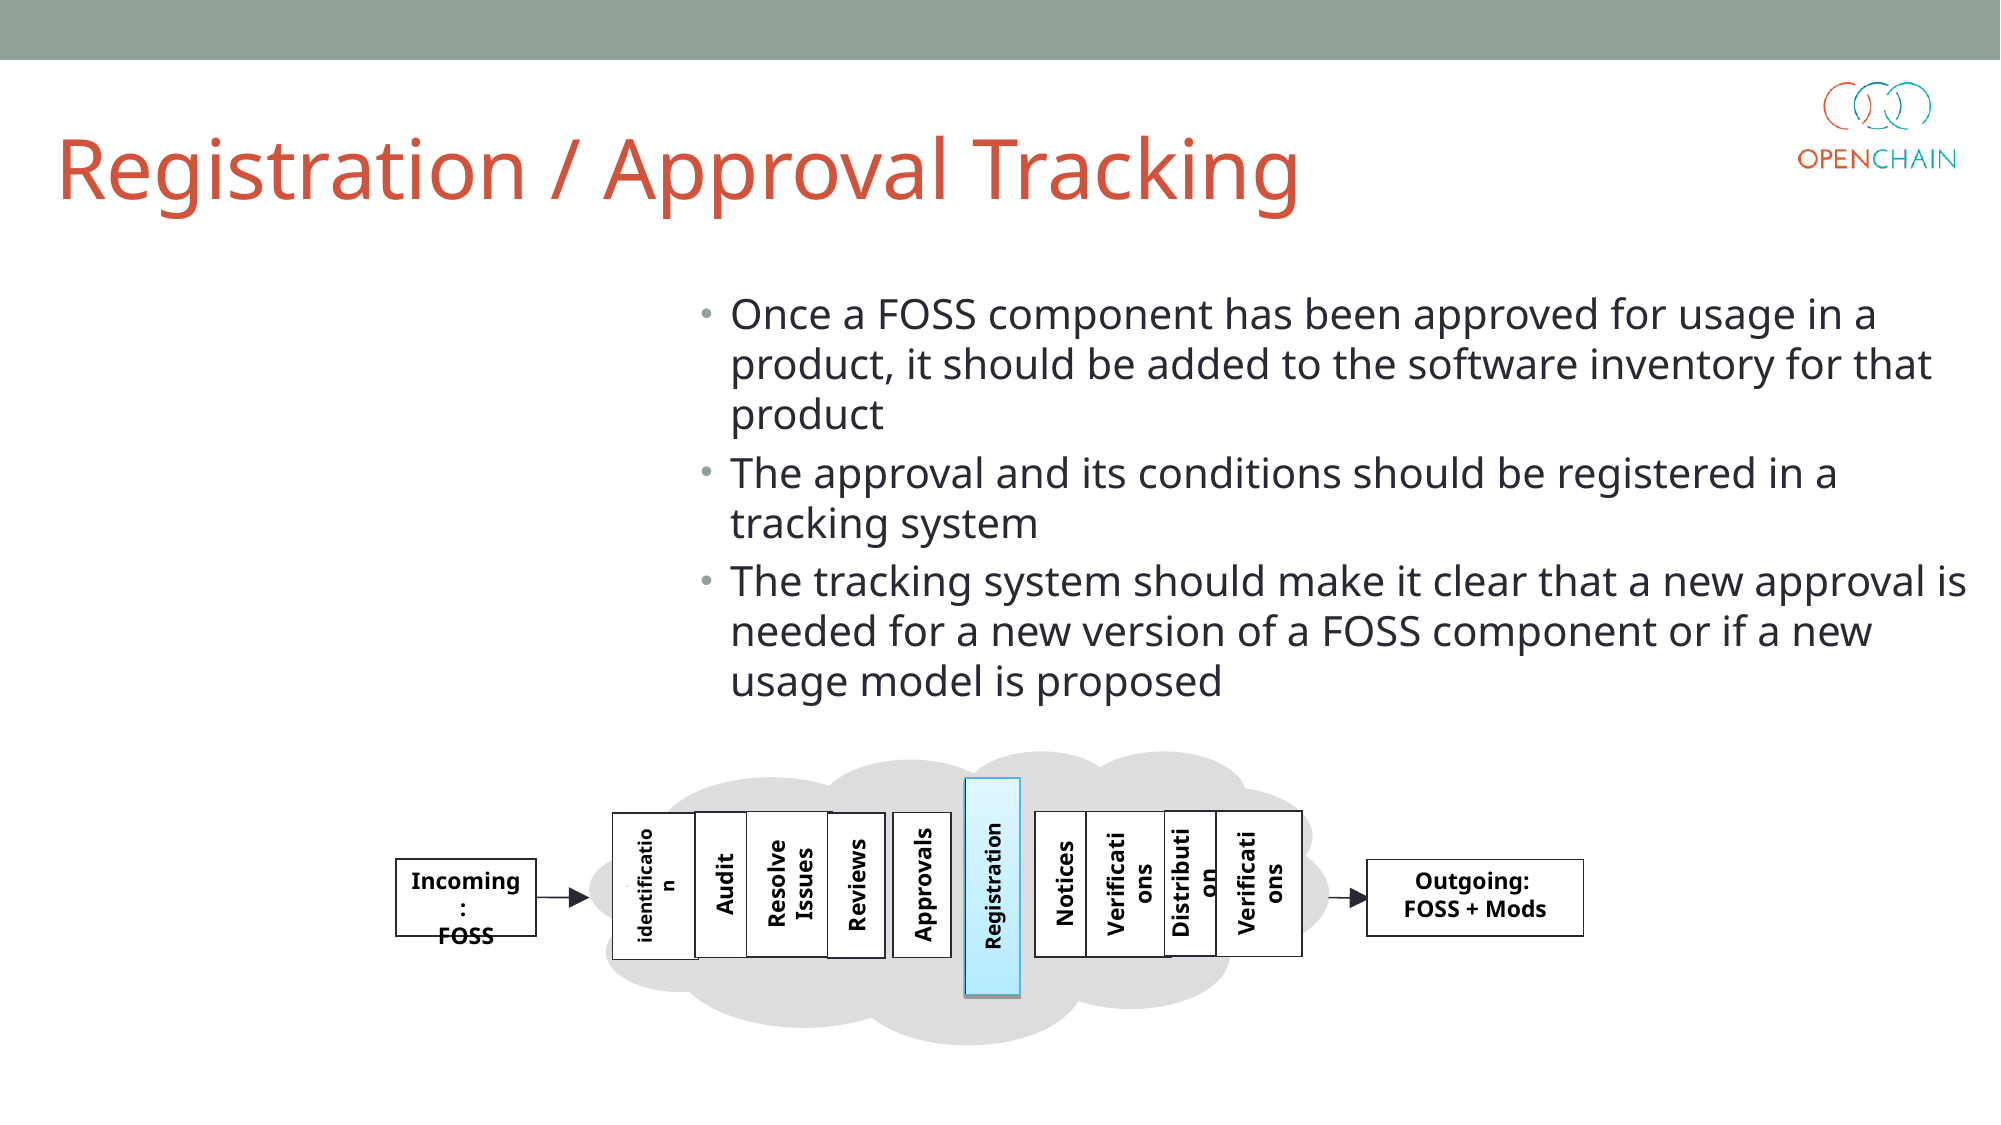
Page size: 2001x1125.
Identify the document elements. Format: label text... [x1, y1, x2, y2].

text_box [605, 751, 1301, 1046]
text_box Reviews [827, 812, 886, 959]
text_box [1302, 812, 1330, 935]
text_box Once a FOSS component has been approved for usage in a product, it should be added to the software inventory for that product The approval and its conditions should be registered in a tracking system The tracking system should make it clear that a new approval is needed for a new version of a FOSS component or if a new usage model is proposed [658, 258, 2000, 759]
text_box Notices [1034, 811, 1085, 957]
text_box Verifications [1085, 811, 1172, 957]
text_box Audit [695, 811, 753, 958]
picture [1798, 82, 1955, 169]
text_box Outgoing: FOSS + Mods [1367, 859, 1584, 937]
text_box Approvals [893, 812, 952, 958]
text_box [589, 860, 612, 919]
text_box Incoming: FOSS [395, 859, 537, 936]
text_box Registration / Approval Tracking [40, 84, 1841, 247]
text_box Resolve Issues [746, 811, 833, 957]
text_box Verifications [1216, 811, 1302, 957]
text_box Distribution [1164, 810, 1223, 956]
text_box Registration [964, 777, 1020, 995]
text_box identification [612, 812, 699, 960]
